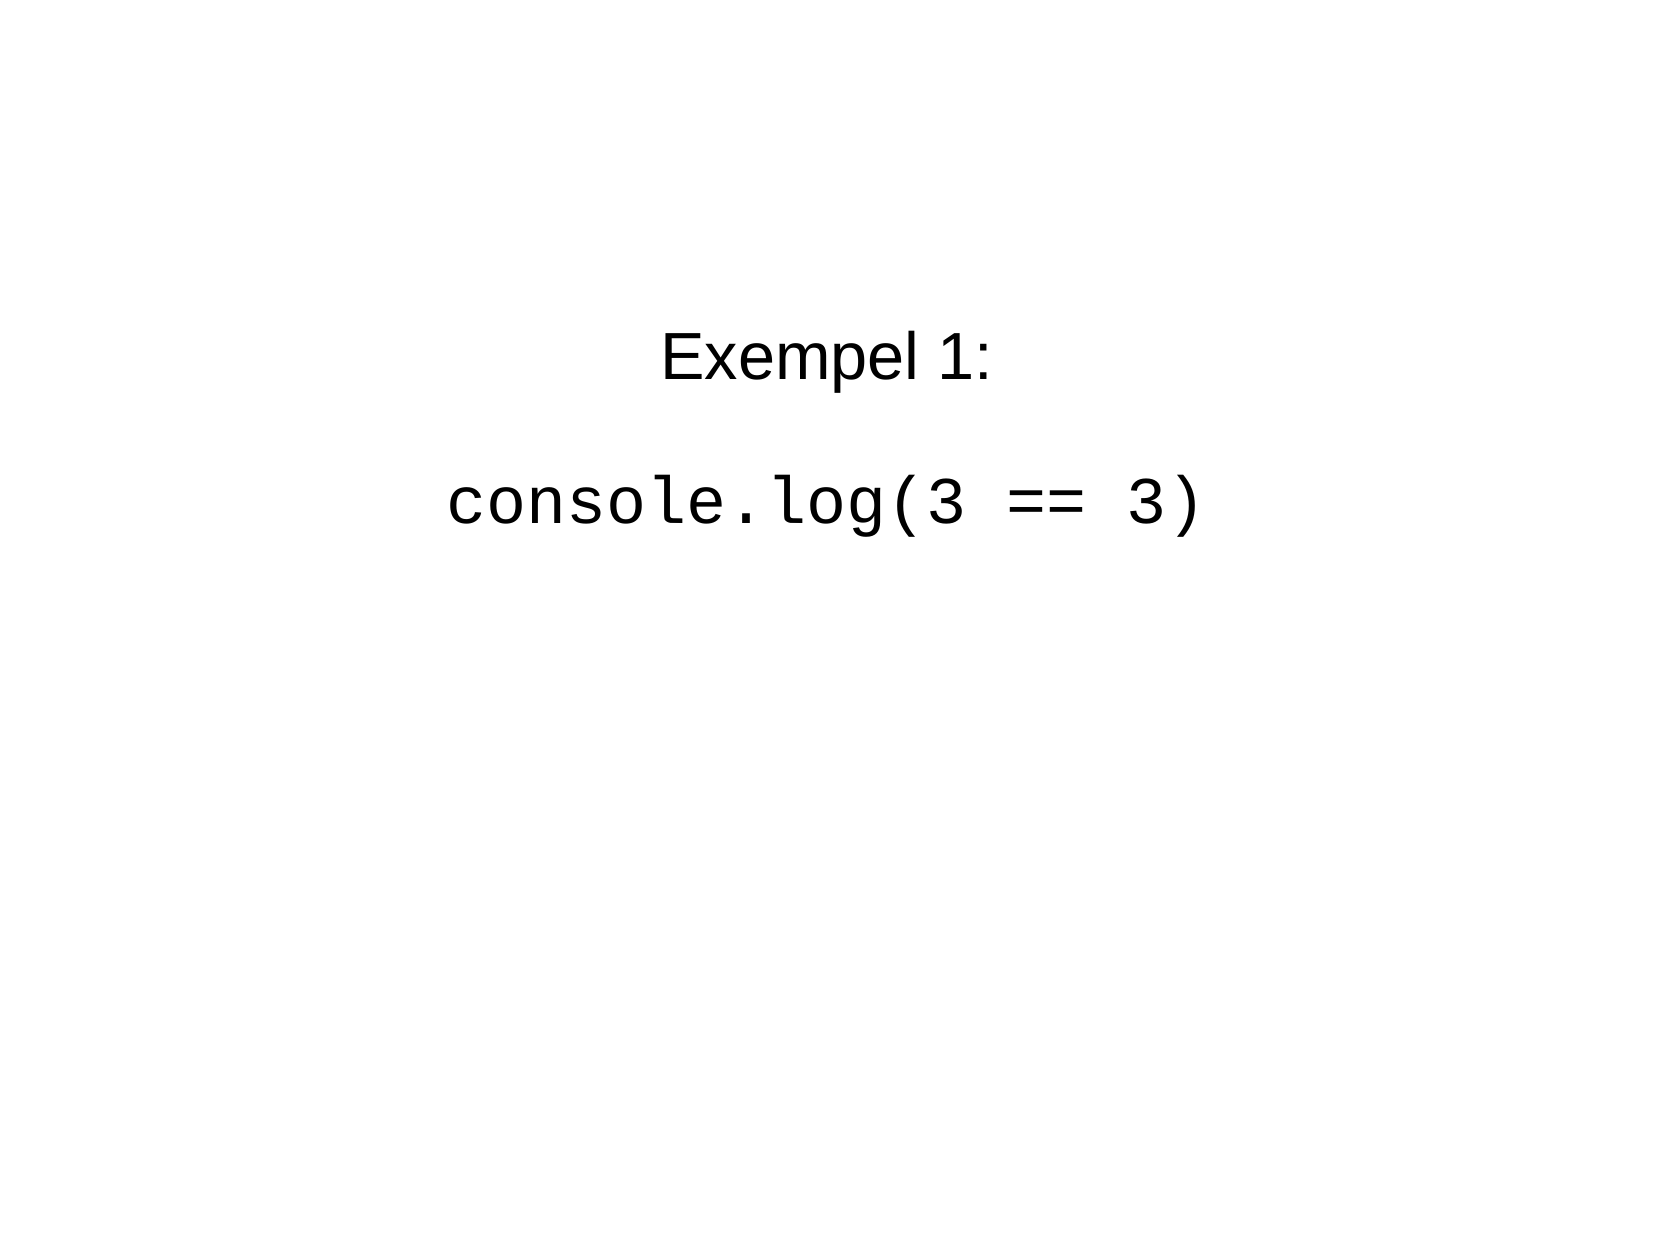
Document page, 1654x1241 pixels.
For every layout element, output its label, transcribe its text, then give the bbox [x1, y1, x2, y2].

subtitle Exempel 1: console.log(3 == 3) [283, 318, 1371, 1010]
